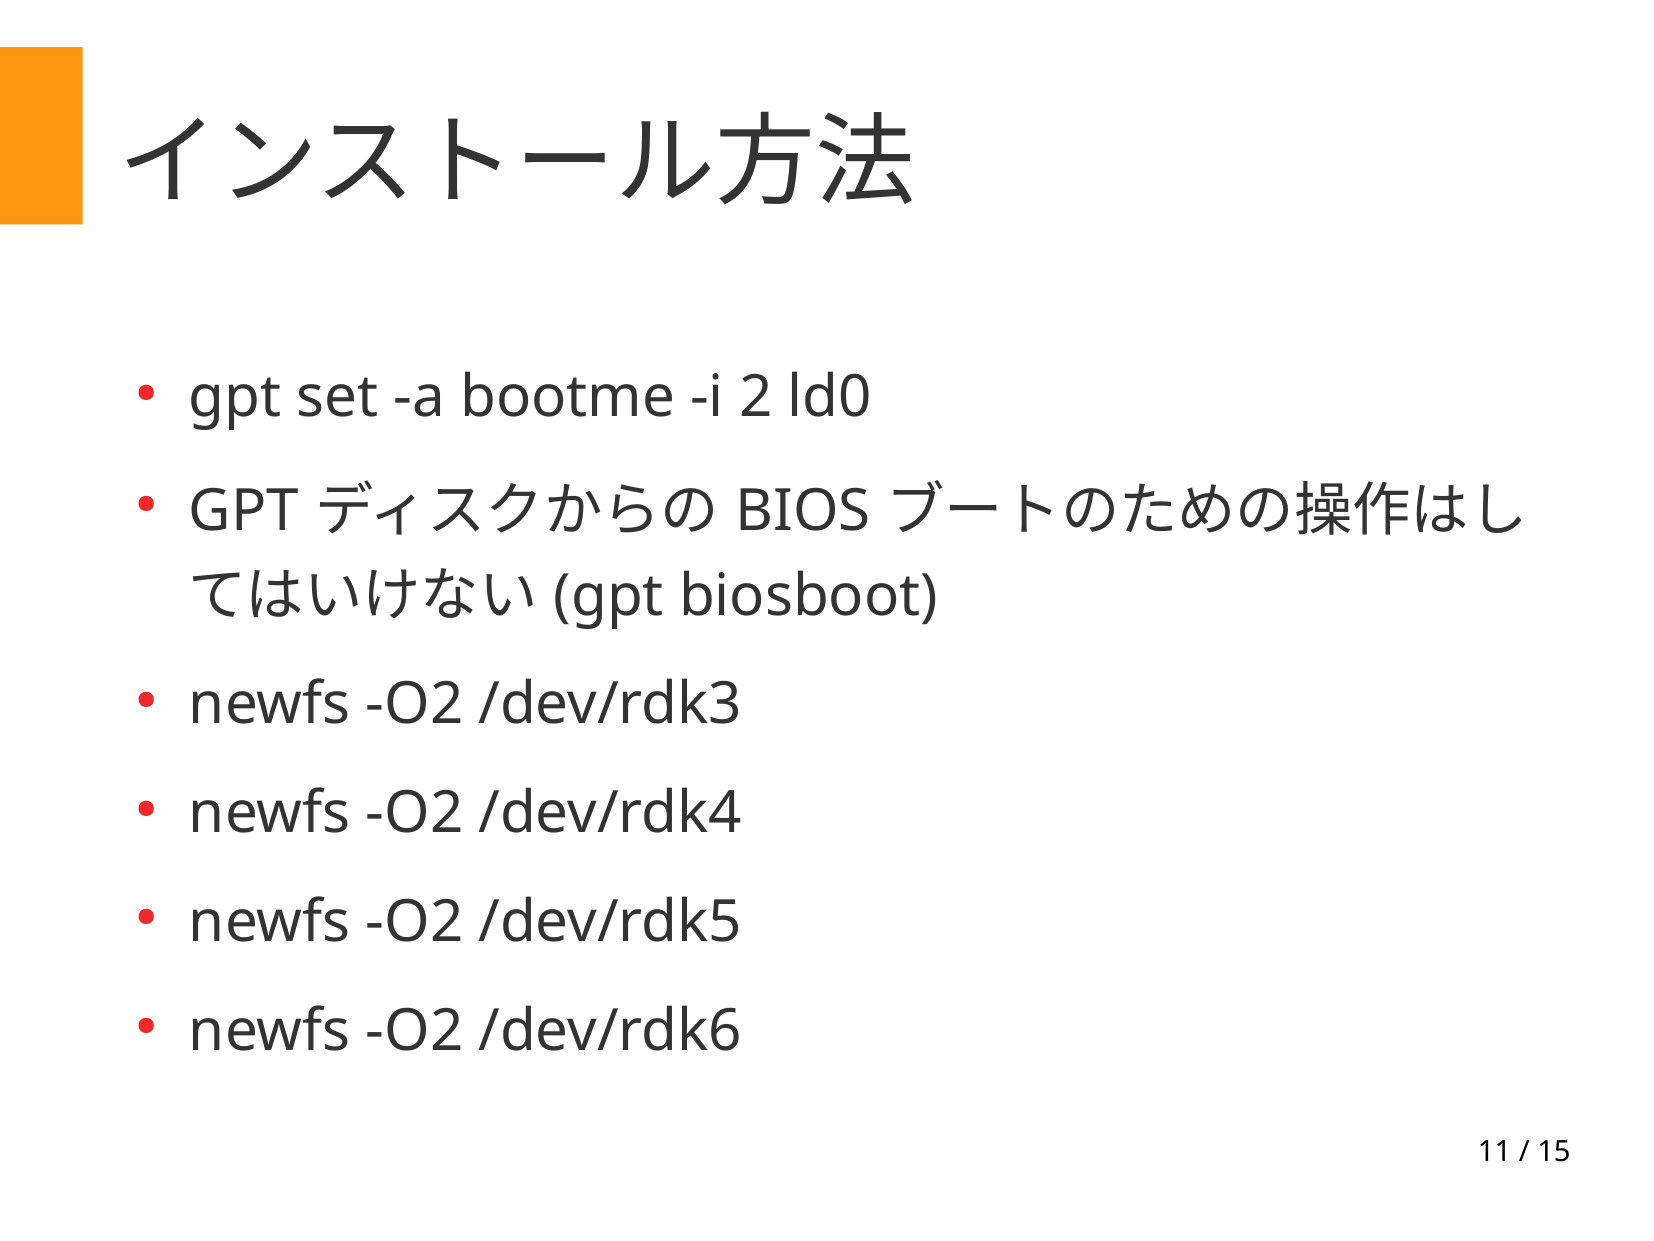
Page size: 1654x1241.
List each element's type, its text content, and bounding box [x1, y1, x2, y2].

list gpt set -a bootme -i 2 ld0 GPTディスクからのBIOSブートのための操作はしてはいけない(gpt biosboot) newfs -O2 /dev/rdk3 newfs -O2 /dev/rdk4 newfs -O2 /dev/rdk5 newfs -O2 /dev/rdk6 [118, 354, 1536, 1074]
title インストール方法 [118, 49, 1571, 257]
